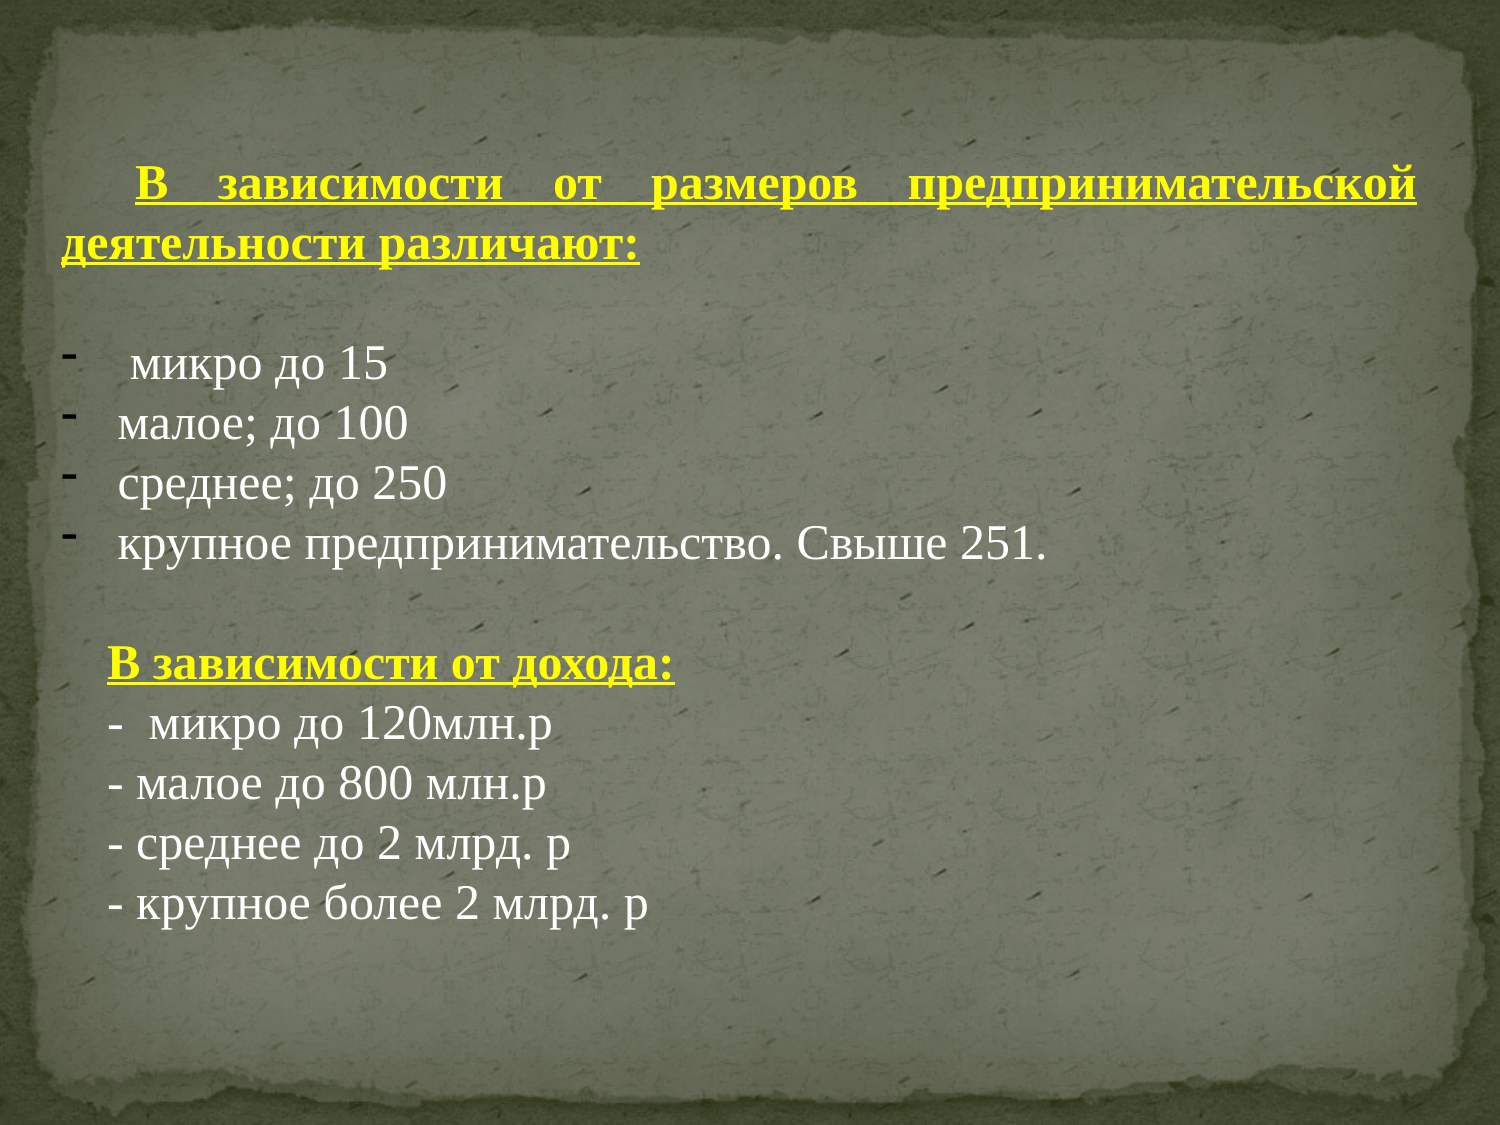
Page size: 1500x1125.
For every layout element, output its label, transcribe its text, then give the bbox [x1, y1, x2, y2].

text_box В зависимости от размеров предпринимательской деятельности различают: микро до 15 малое; до 100 среднее; до 250 крупное предпринимательство. Свыше 251. В зависимости от дохода: - микро до 120млн.р - малое до 800 млн.р - среднее до 2 млрд. р - крупное более 2 млрд. р [46, 142, 1432, 937]
